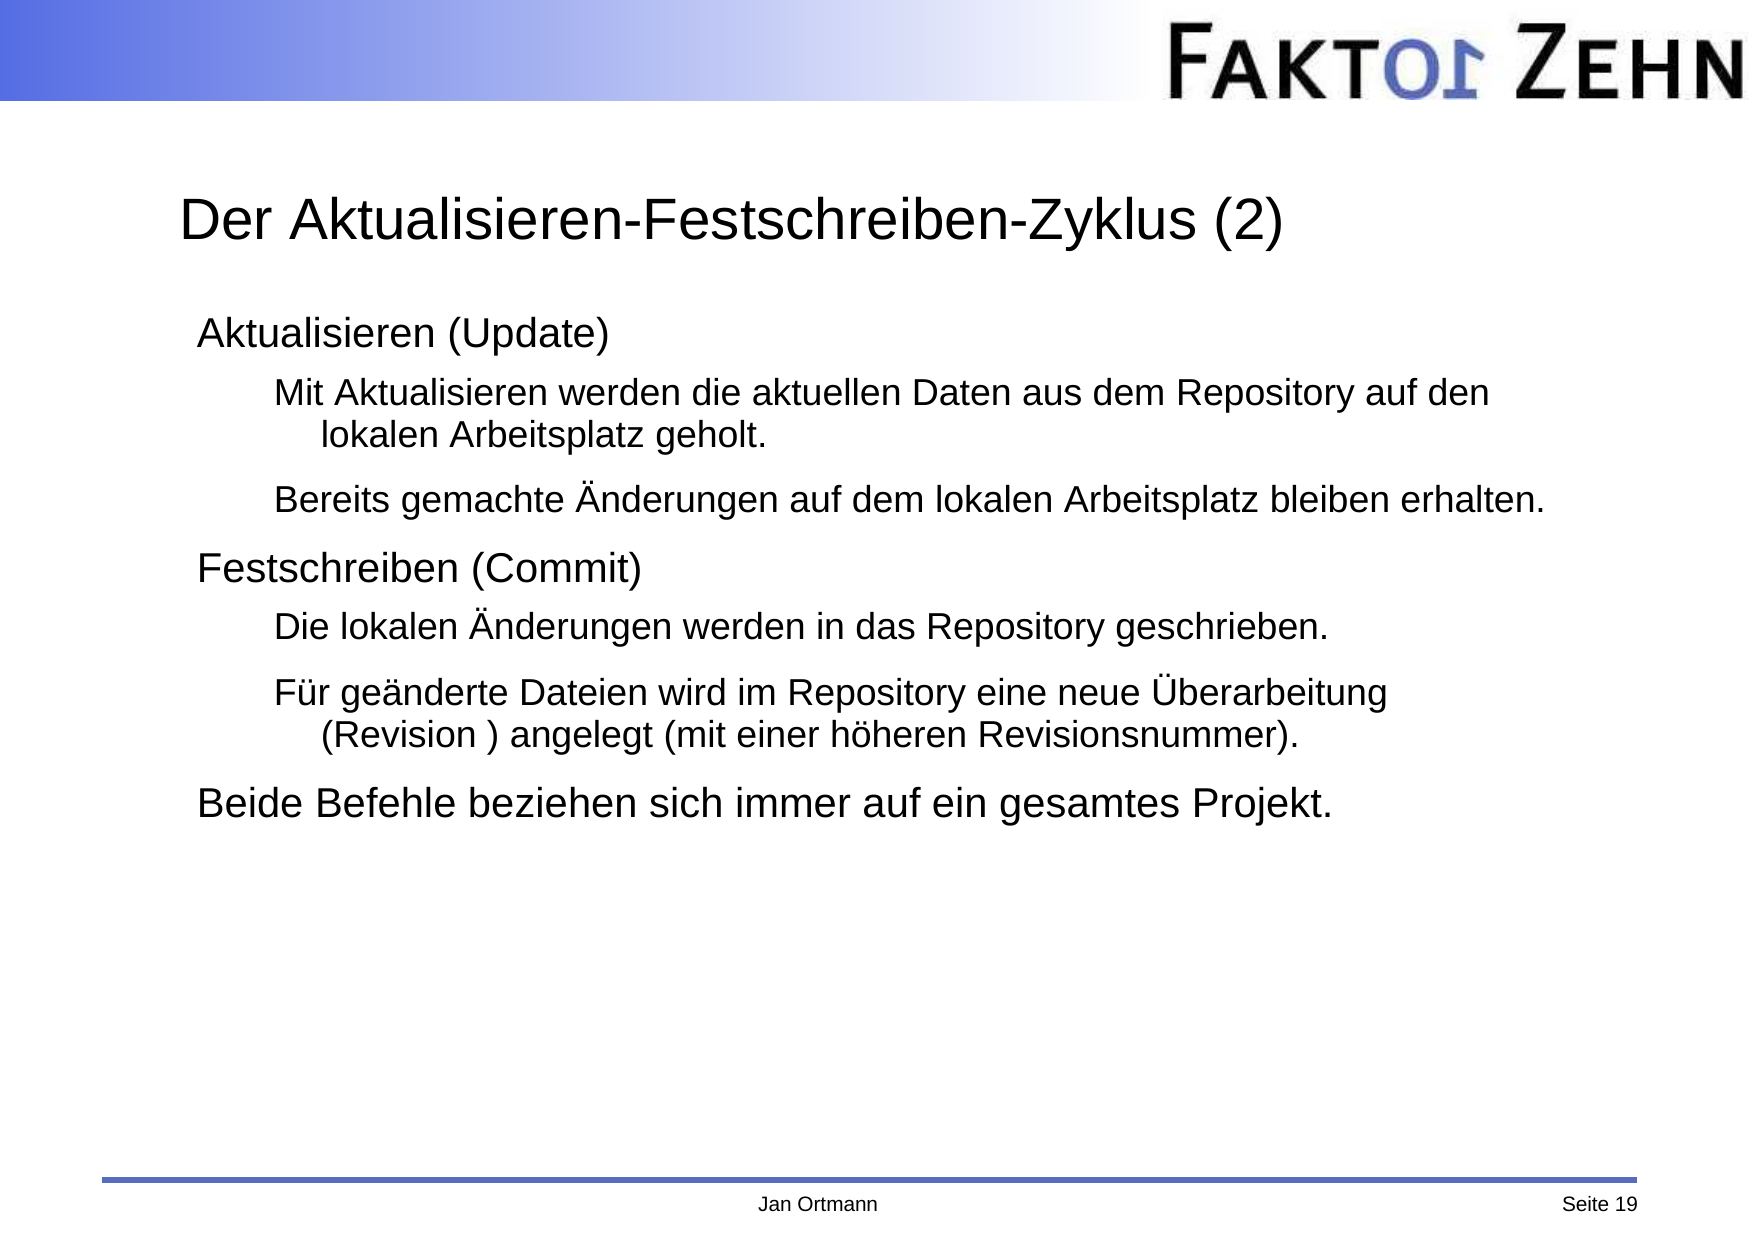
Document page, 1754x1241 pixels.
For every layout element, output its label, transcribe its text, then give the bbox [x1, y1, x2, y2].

title Der Aktualisieren-Festschreiben-Zyklus (2) [179, 142, 1576, 296]
picture [1162, 7, 1752, 100]
list Aktualisieren (Update) Mit Aktualisieren werden die aktuellen Daten aus dem Repository auf den lokalen Arbeitsplatz geholt. Bereits gemachte Änderungen auf dem lokalen Arbeitsplatz bleiben erhalten. Festschreiben (Commit) Die lokalen Änderungen werden in das Repository geschrieben. Für geänderte Dateien wird im Repository eine neue Überarbeitung (Revision ) angelegt (mit einer höheren Revisionsnummer). Beide Befehle beziehen sich immer auf ein gesamtes Projekt. [179, 310, 1576, 1078]
